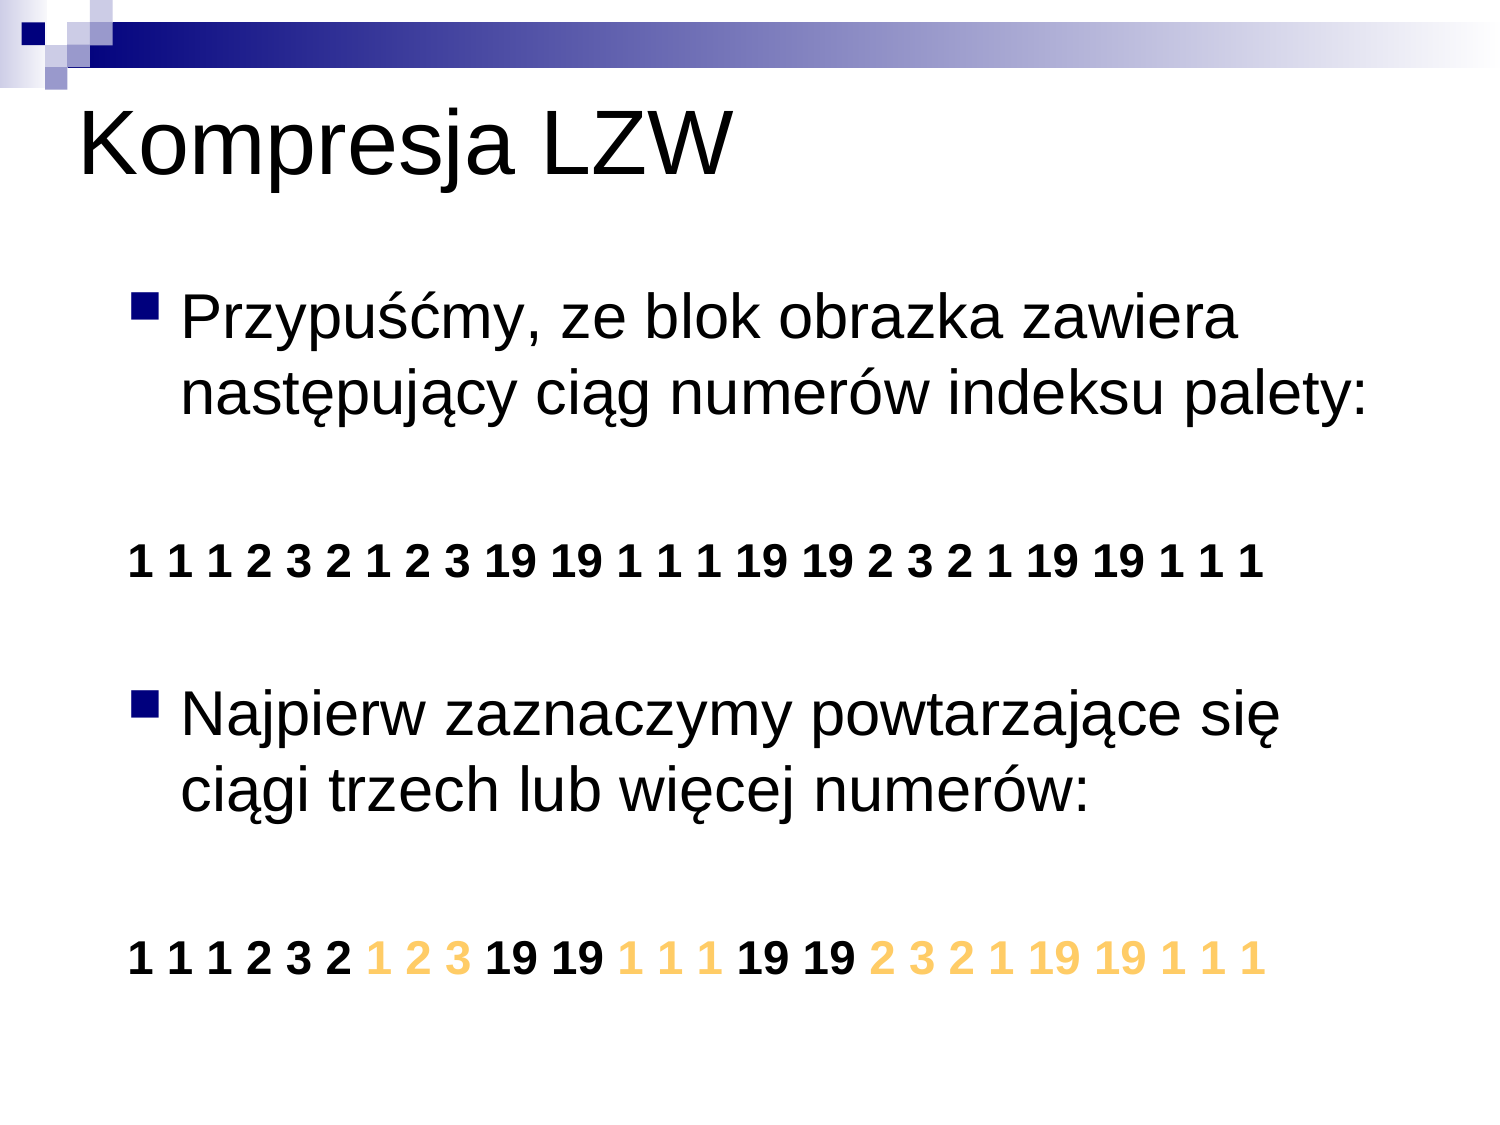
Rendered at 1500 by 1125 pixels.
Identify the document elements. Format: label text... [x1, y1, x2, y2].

list Przypuśćmy, ze blok obrazka zawiera następujący ciąg numerów indeksu palety: 1 1 1 2 3 2 1 2 3 19 19 1 1 1 19 19 2 3 2 1 19 19 1 1 1 Najpierw zaznaczymy powtarzające się ciągi trzech lub więcej numerów: 1 1 1 2 3 2 1 2 3 19 19 1 1 1 19 19 2 3 2 1 19 19 1 1 1 [112, 267, 1388, 1047]
title Kompresja LZW [62, 37, 1438, 238]
